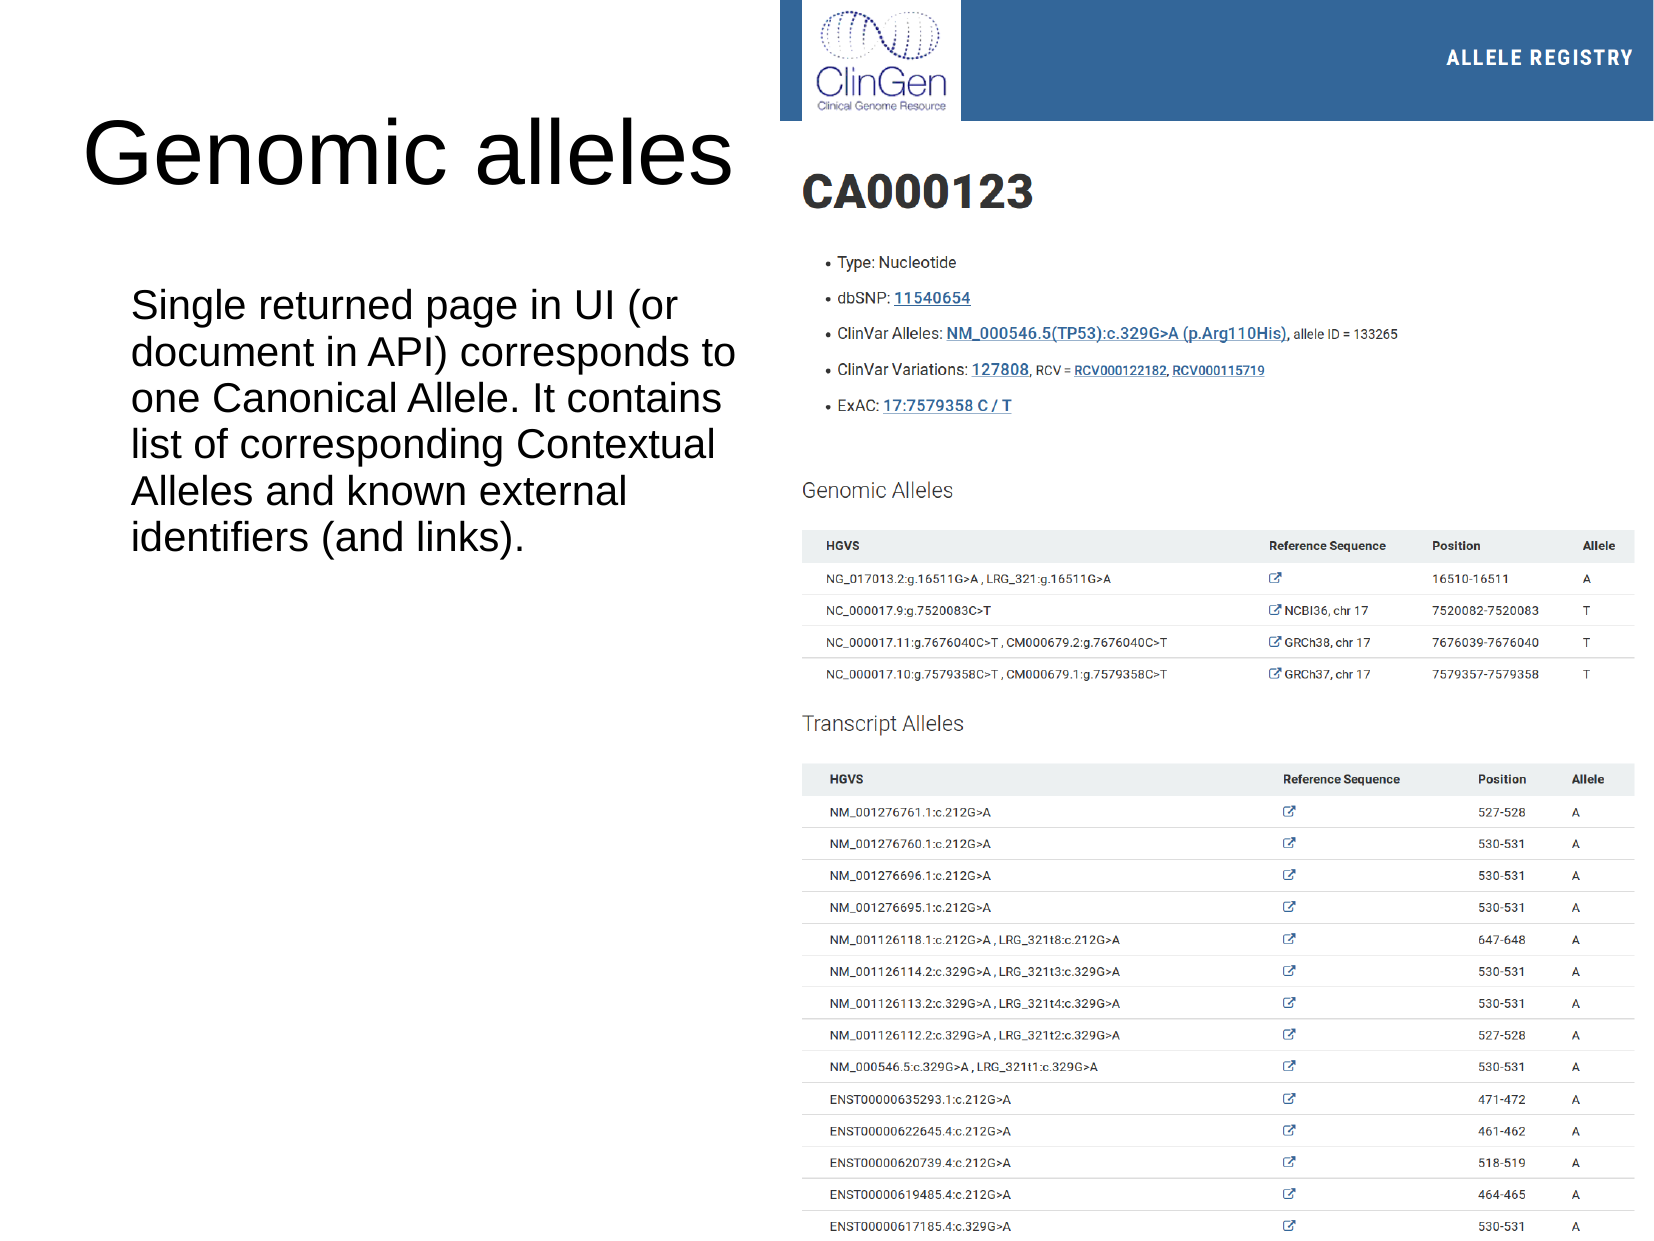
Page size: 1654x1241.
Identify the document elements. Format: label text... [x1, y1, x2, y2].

picture [780, 0, 1654, 1241]
list Single returned page in UI (or document in API) corresponds to one Canonical Allele. It contains list of corresponding Contextual Alleles and known external identifiers (and links). [60, 281, 766, 1096]
title Genomic alleles [45, 49, 773, 257]
